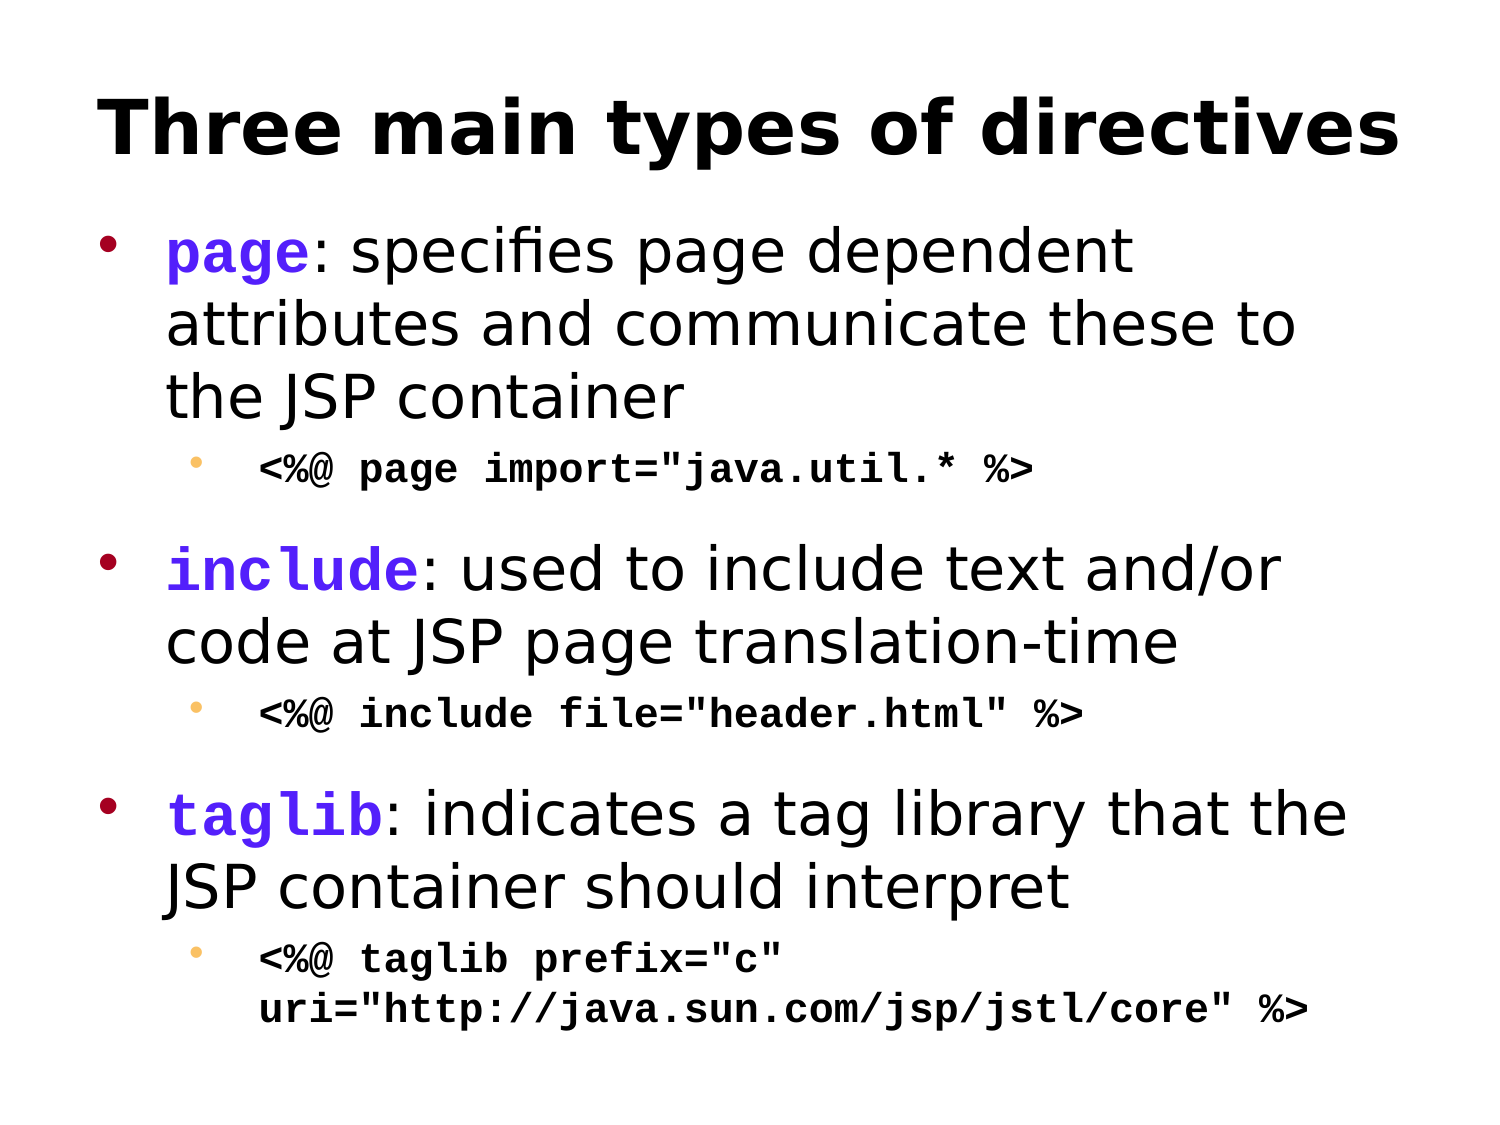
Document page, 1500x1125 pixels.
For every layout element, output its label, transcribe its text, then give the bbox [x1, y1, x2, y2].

title Three main types of directives [75, 44, 1425, 177]
list page: specifies page dependent attributes and communicate these to the JSP container <%@ page import="java.util.* %> include: used to include text and/or code at JSP page translation-time <%@ include file="header.html" %> taglib: indicates a tag library that the JSP container should interpret <%@ taglib prefix="c" uri="http://java.sun.com/jsp/jstl/core" %> [75, 204, 1395, 1075]
